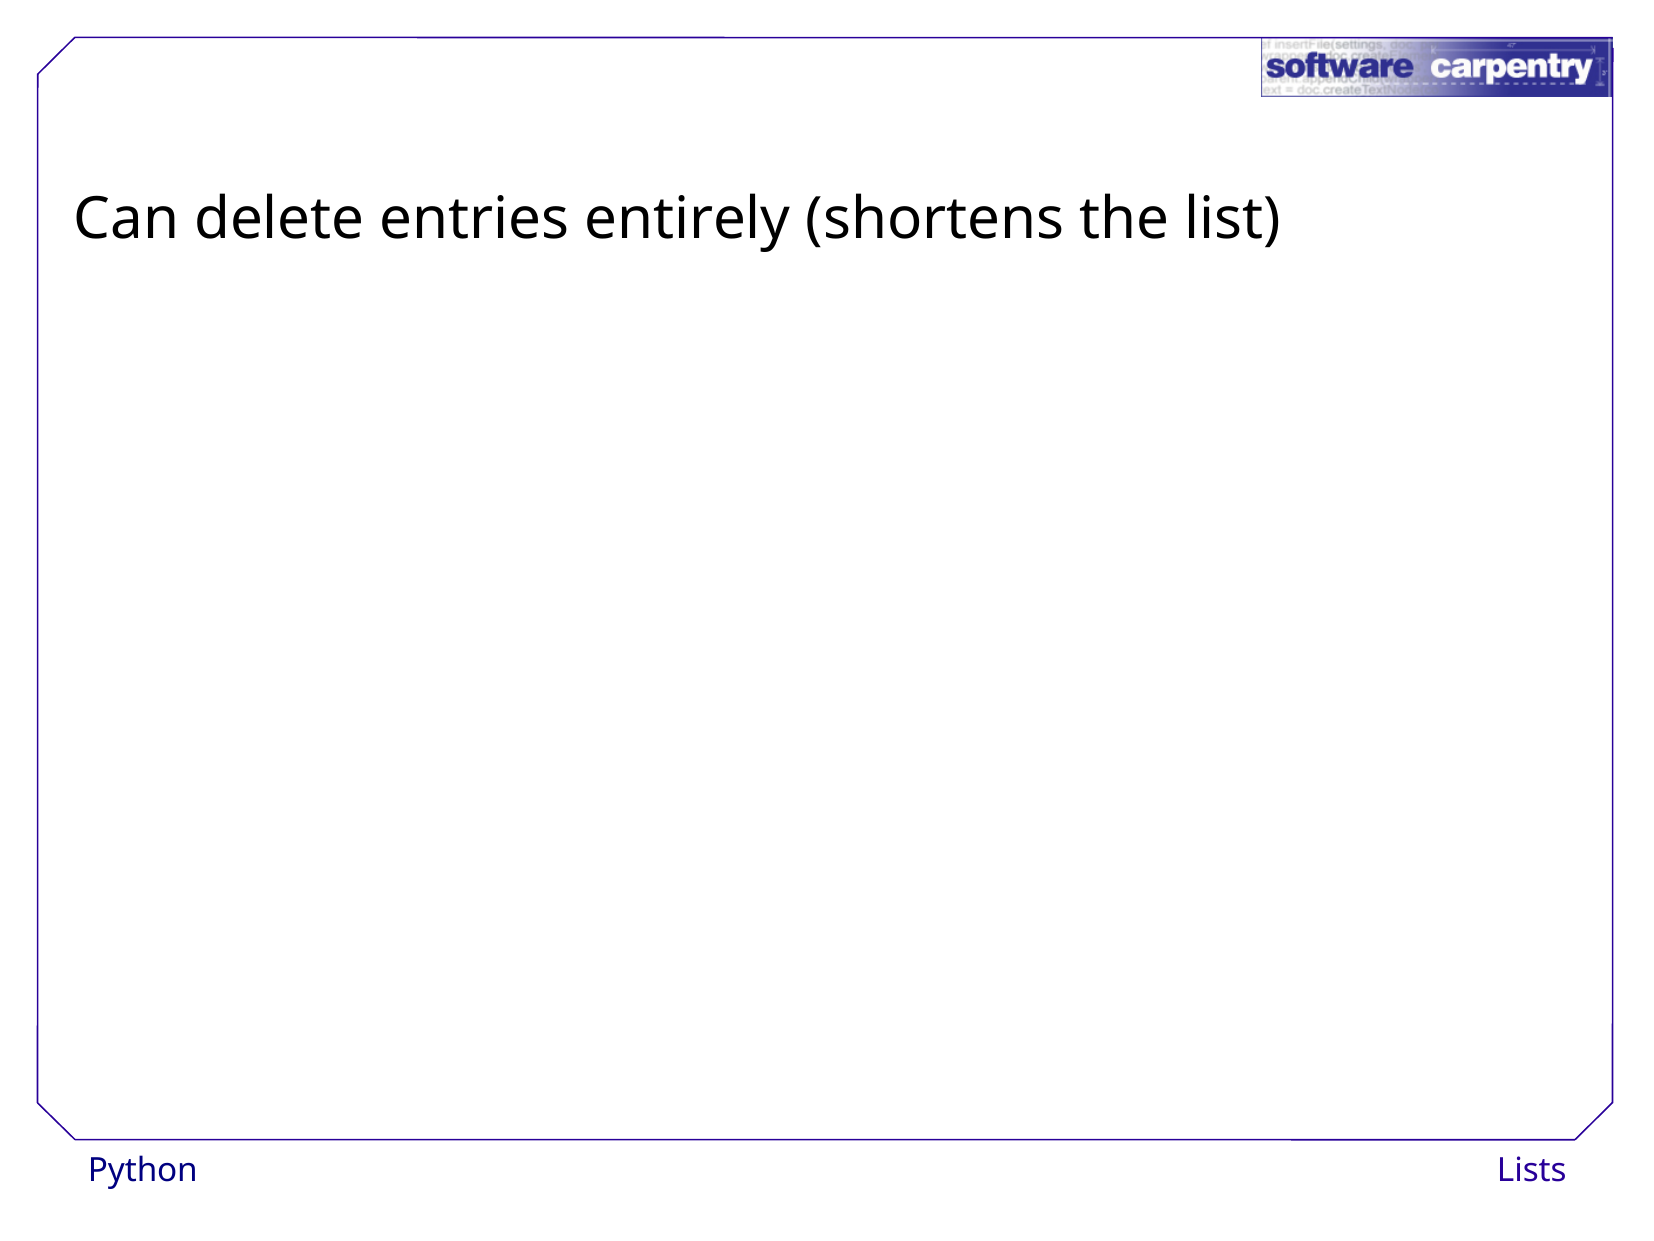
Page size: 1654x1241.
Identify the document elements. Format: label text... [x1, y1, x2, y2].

text_box Can delete entries entirely (shortens the list) [58, 138, 1447, 259]
picture [1261, 39, 1613, 97]
